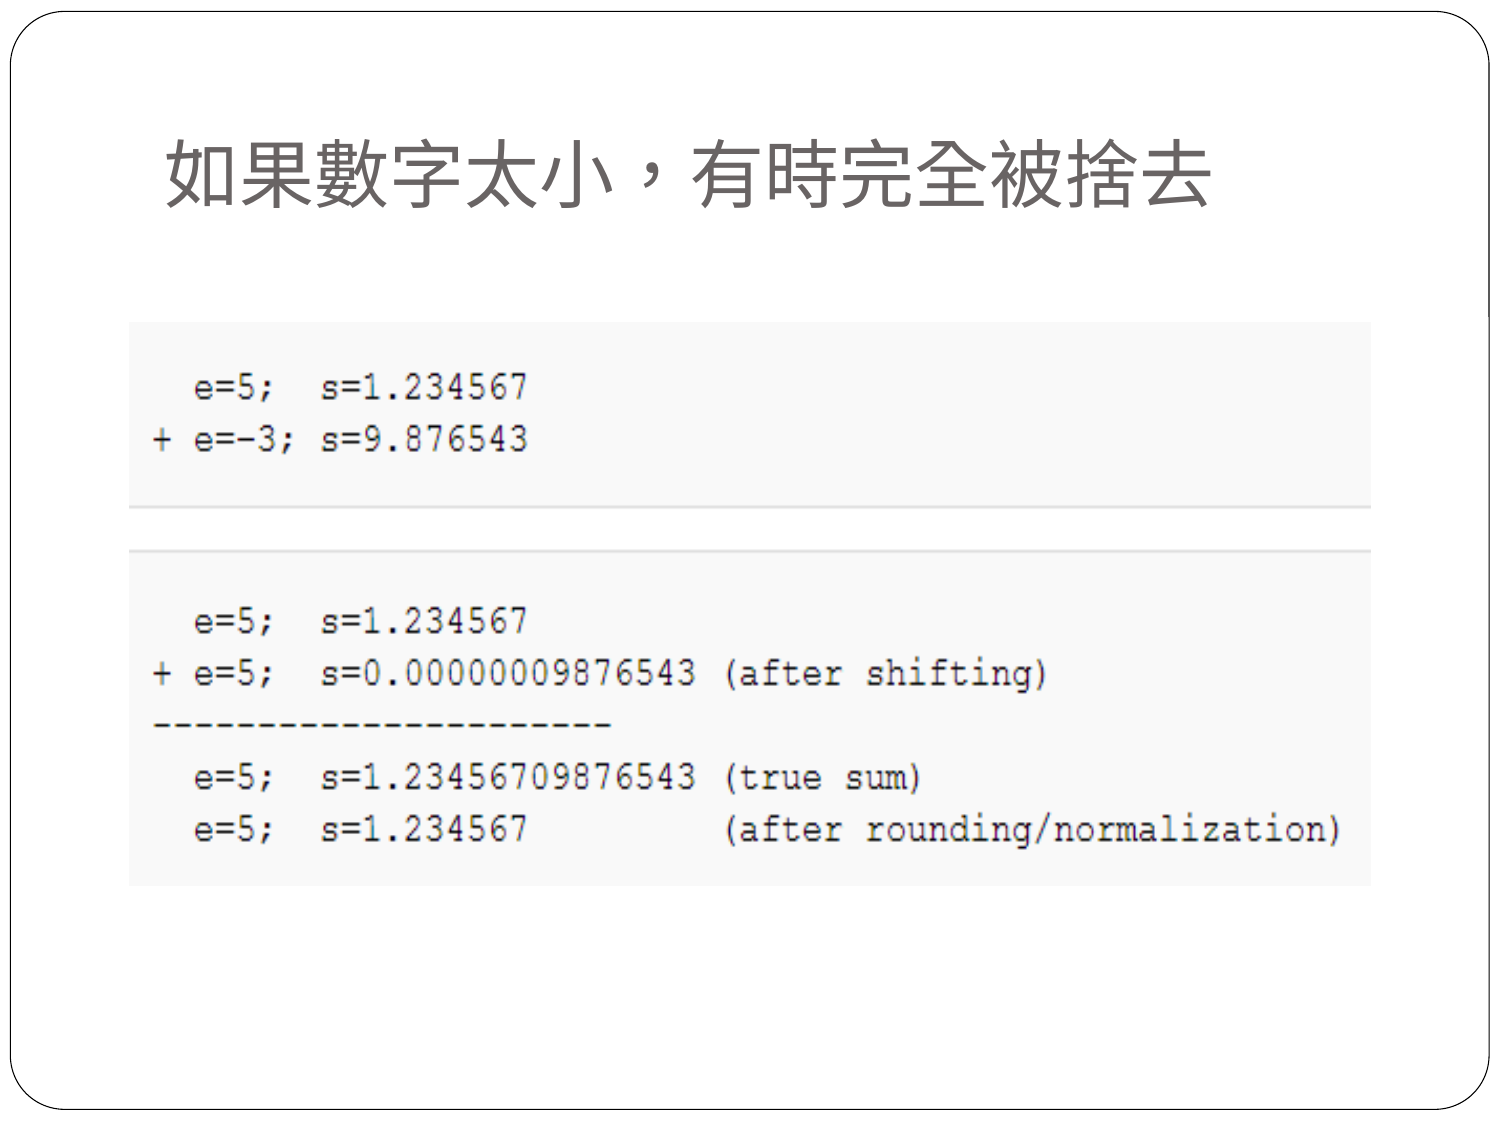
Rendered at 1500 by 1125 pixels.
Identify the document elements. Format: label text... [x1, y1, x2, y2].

picture [129, 322, 1371, 886]
title 如果數字太小，有時完全被捨去 [150, 9, 1426, 233]
